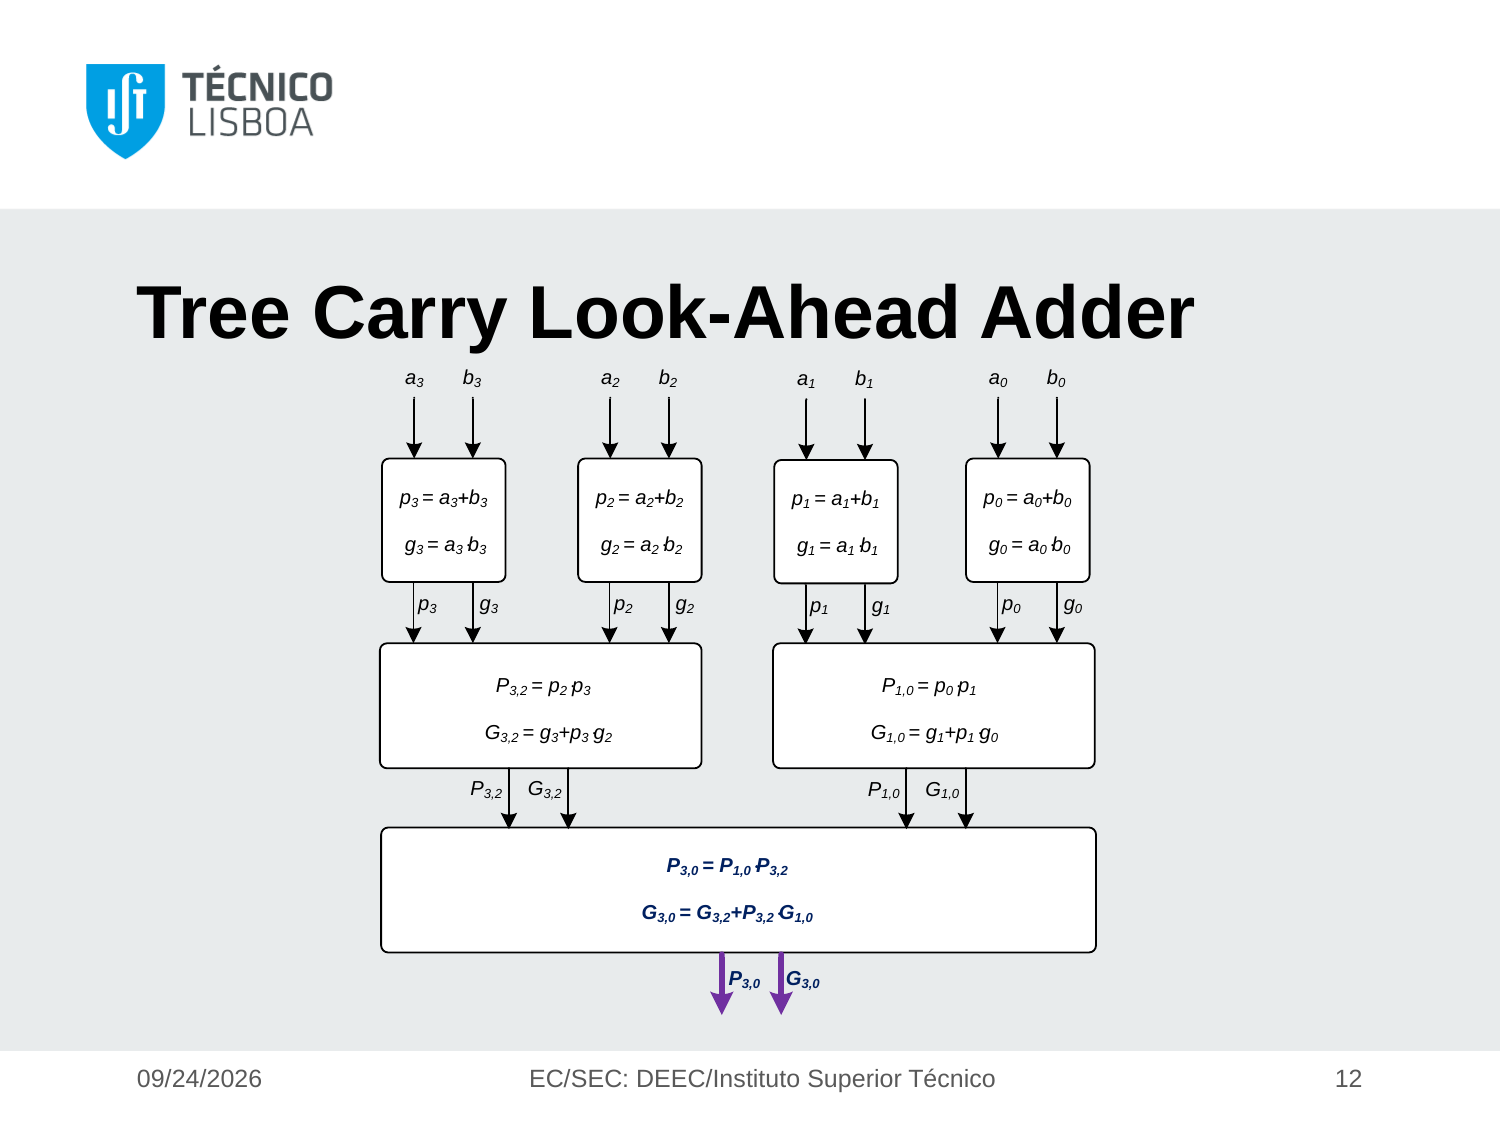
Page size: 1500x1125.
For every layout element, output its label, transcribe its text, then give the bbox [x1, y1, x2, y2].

slide_number <number> [1077, 1052, 1378, 1103]
title Tree Carry Look-Ahead Adder [121, 237, 1378, 381]
chart [360, 359, 1119, 1028]
slide_number 10/11/2018 [121, 1052, 425, 1103]
footer EC/SEC: DEEC/Instituto Superior Técnico [512, 1052, 1021, 1103]
picture [0, 0, 1500, 1125]
